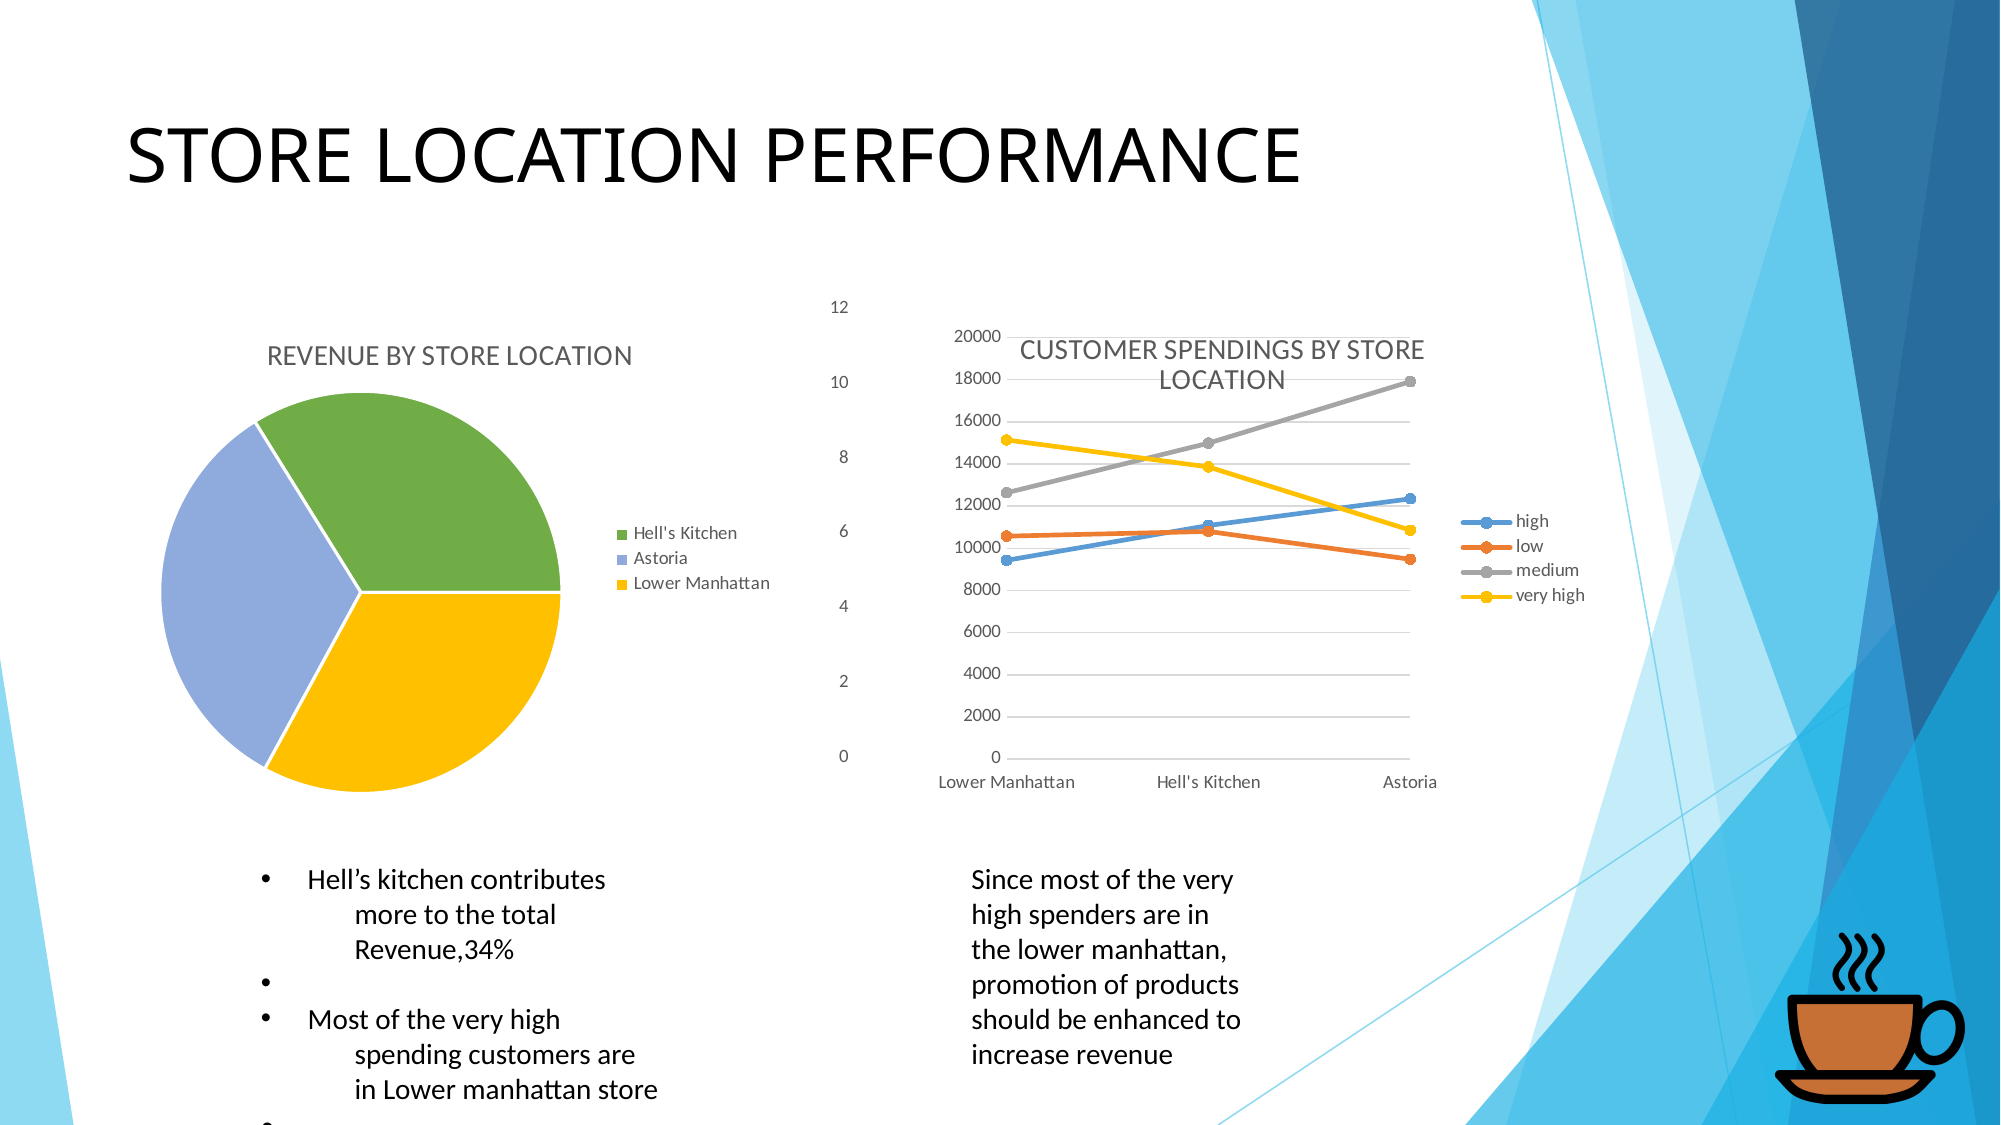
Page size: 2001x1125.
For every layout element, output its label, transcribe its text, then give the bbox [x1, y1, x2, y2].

picture [1767, 924, 1968, 1125]
text_box Since most of the very high spenders are in the lower manhattan, promotion of products should be enhanced to increase revenue [956, 852, 1265, 1081]
chart [816, 289, 1604, 804]
chart [111, 316, 789, 804]
text_box Hell’s kitchen contributes more to the total Revenue,34% Most of the very high spending customers are in Lower manhattan store [245, 852, 679, 1125]
title STORE LOCATION PERFORMANCE [111, 99, 1522, 317]
